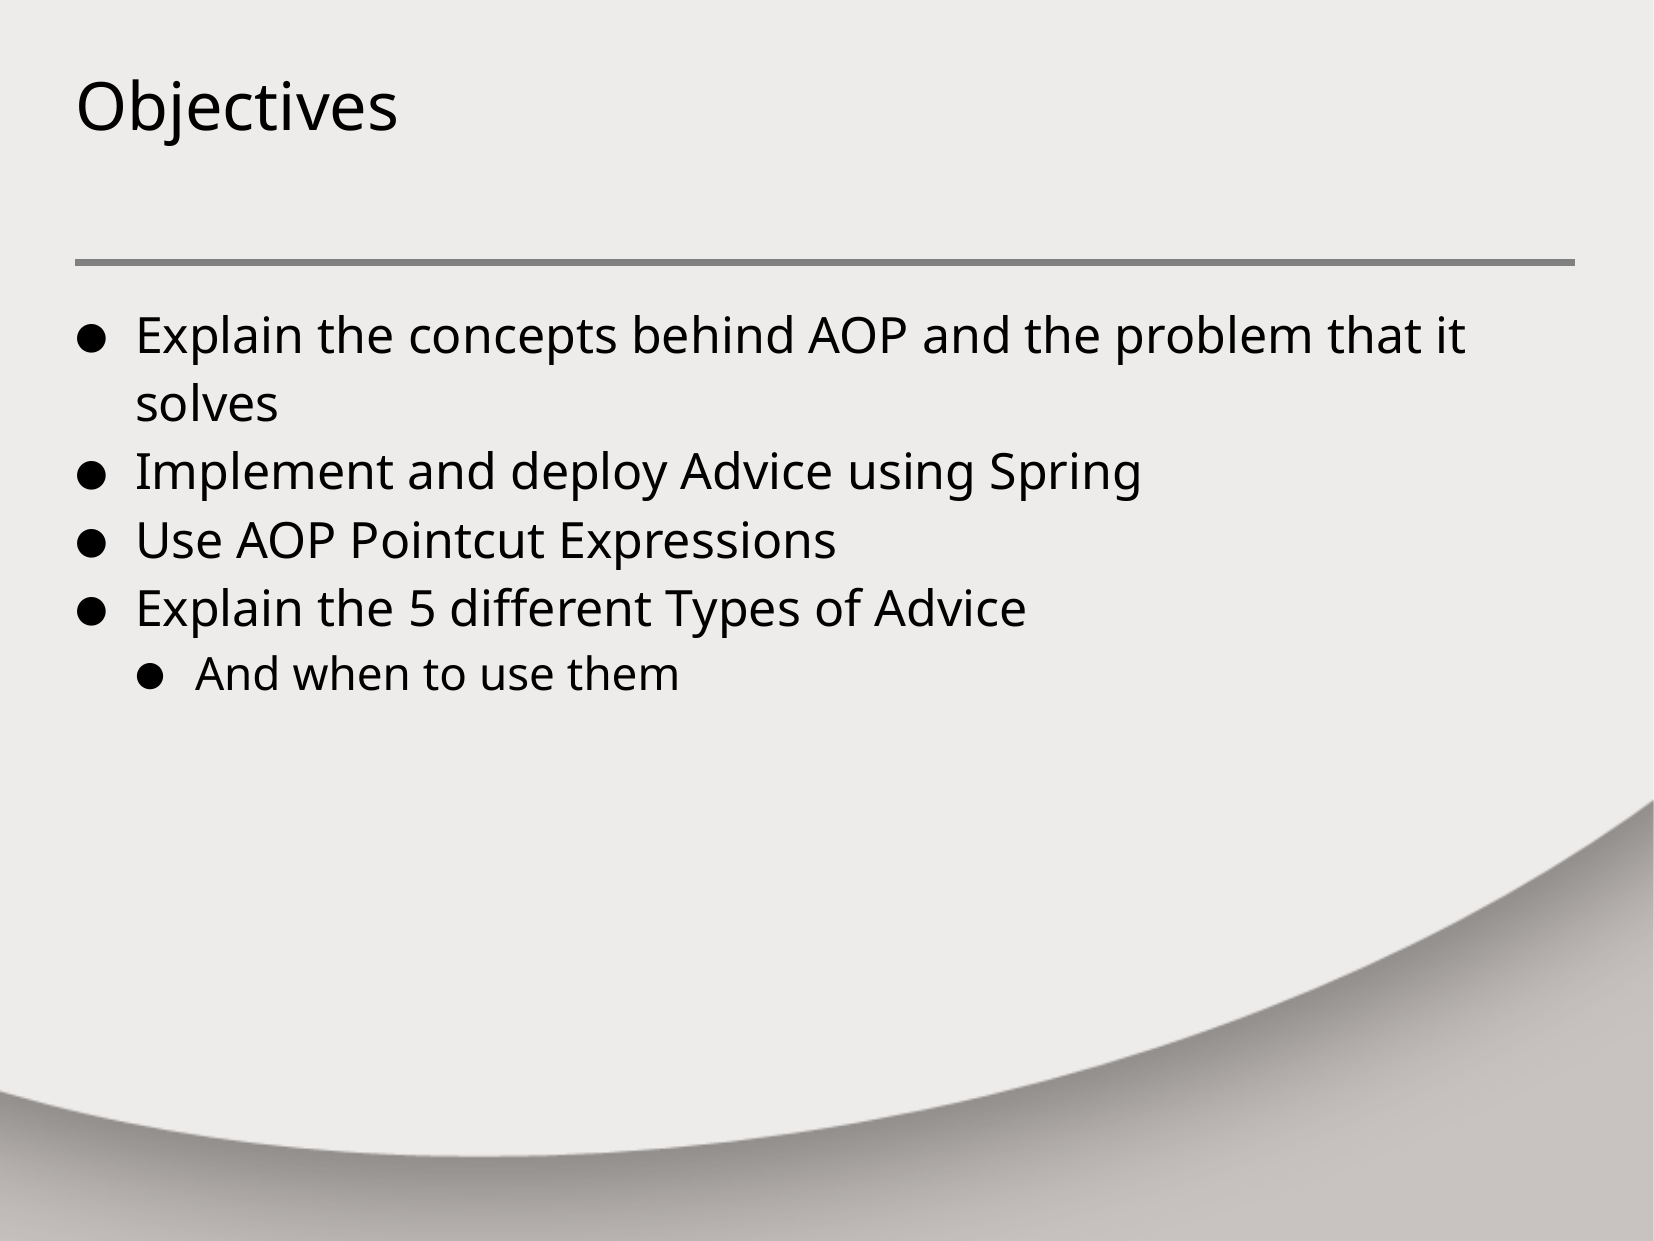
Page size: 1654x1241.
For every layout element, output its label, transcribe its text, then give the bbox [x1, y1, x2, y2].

list Explain the concepts behind AOP and the problem that it solves Implement and deploy Advice using Spring Use AOP Pointcut Expressions Explain the 5 different Types of Advice And when to use them [75, 300, 1576, 1163]
title Objectives [75, 75, 1576, 226]
picture [0, 0, 1654, 1241]
